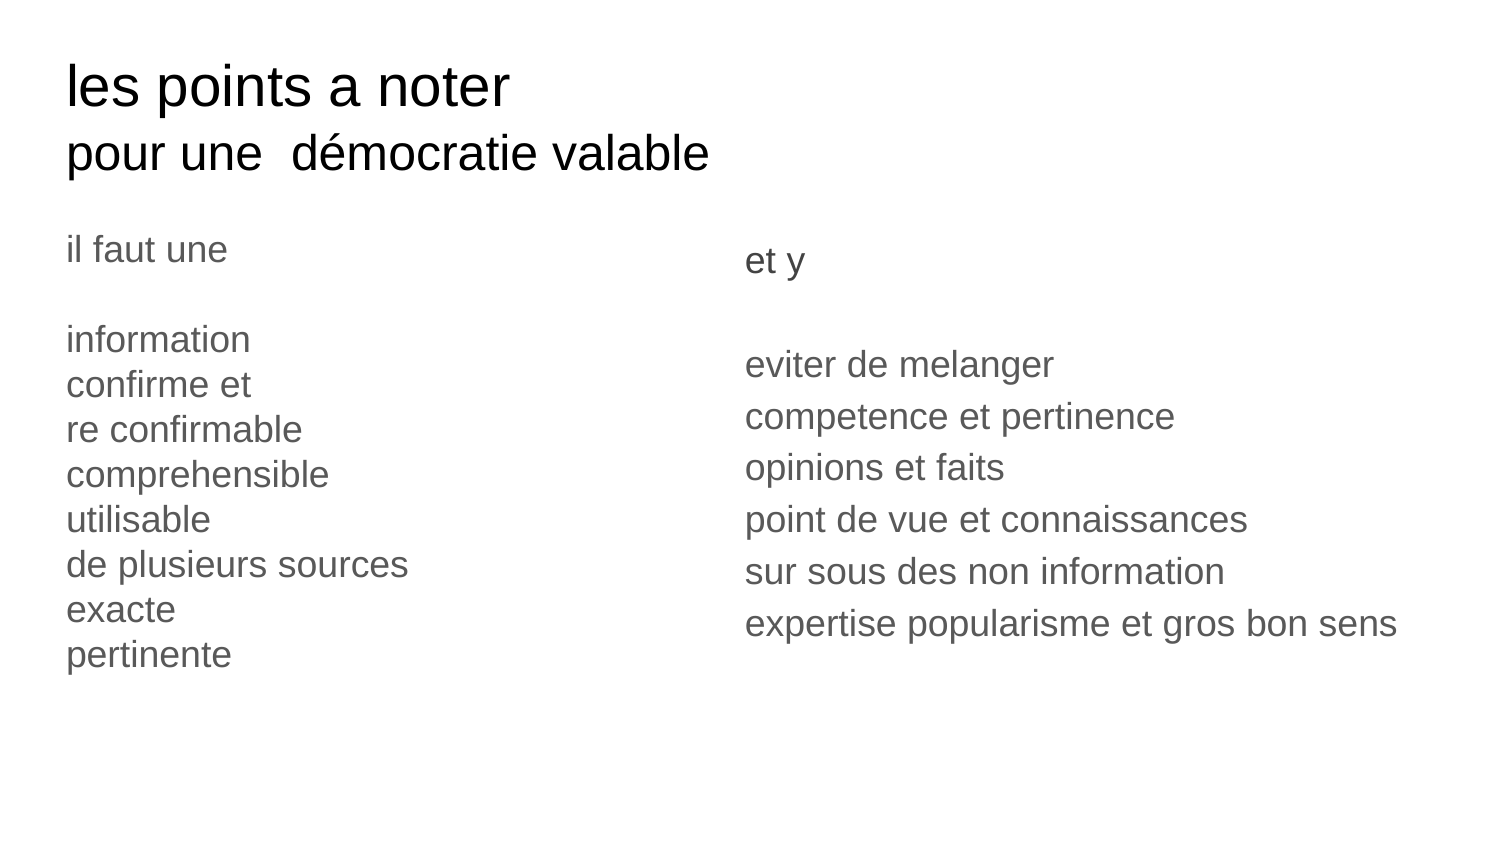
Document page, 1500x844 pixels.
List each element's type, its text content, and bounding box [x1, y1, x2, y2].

title les points a noter [51, 32, 1449, 127]
text_box et y eviter de melanger competence et pertinence opinions et faits point de vue et connaissances sur sous des non information expertise popularisme et gros bon sens [729, 214, 1437, 725]
list pour une démocratie valable il faut une information confirme et re confirmable comprehensible utilisable de plusieurs sources exacte pertinente [51, 77, 1267, 766]
